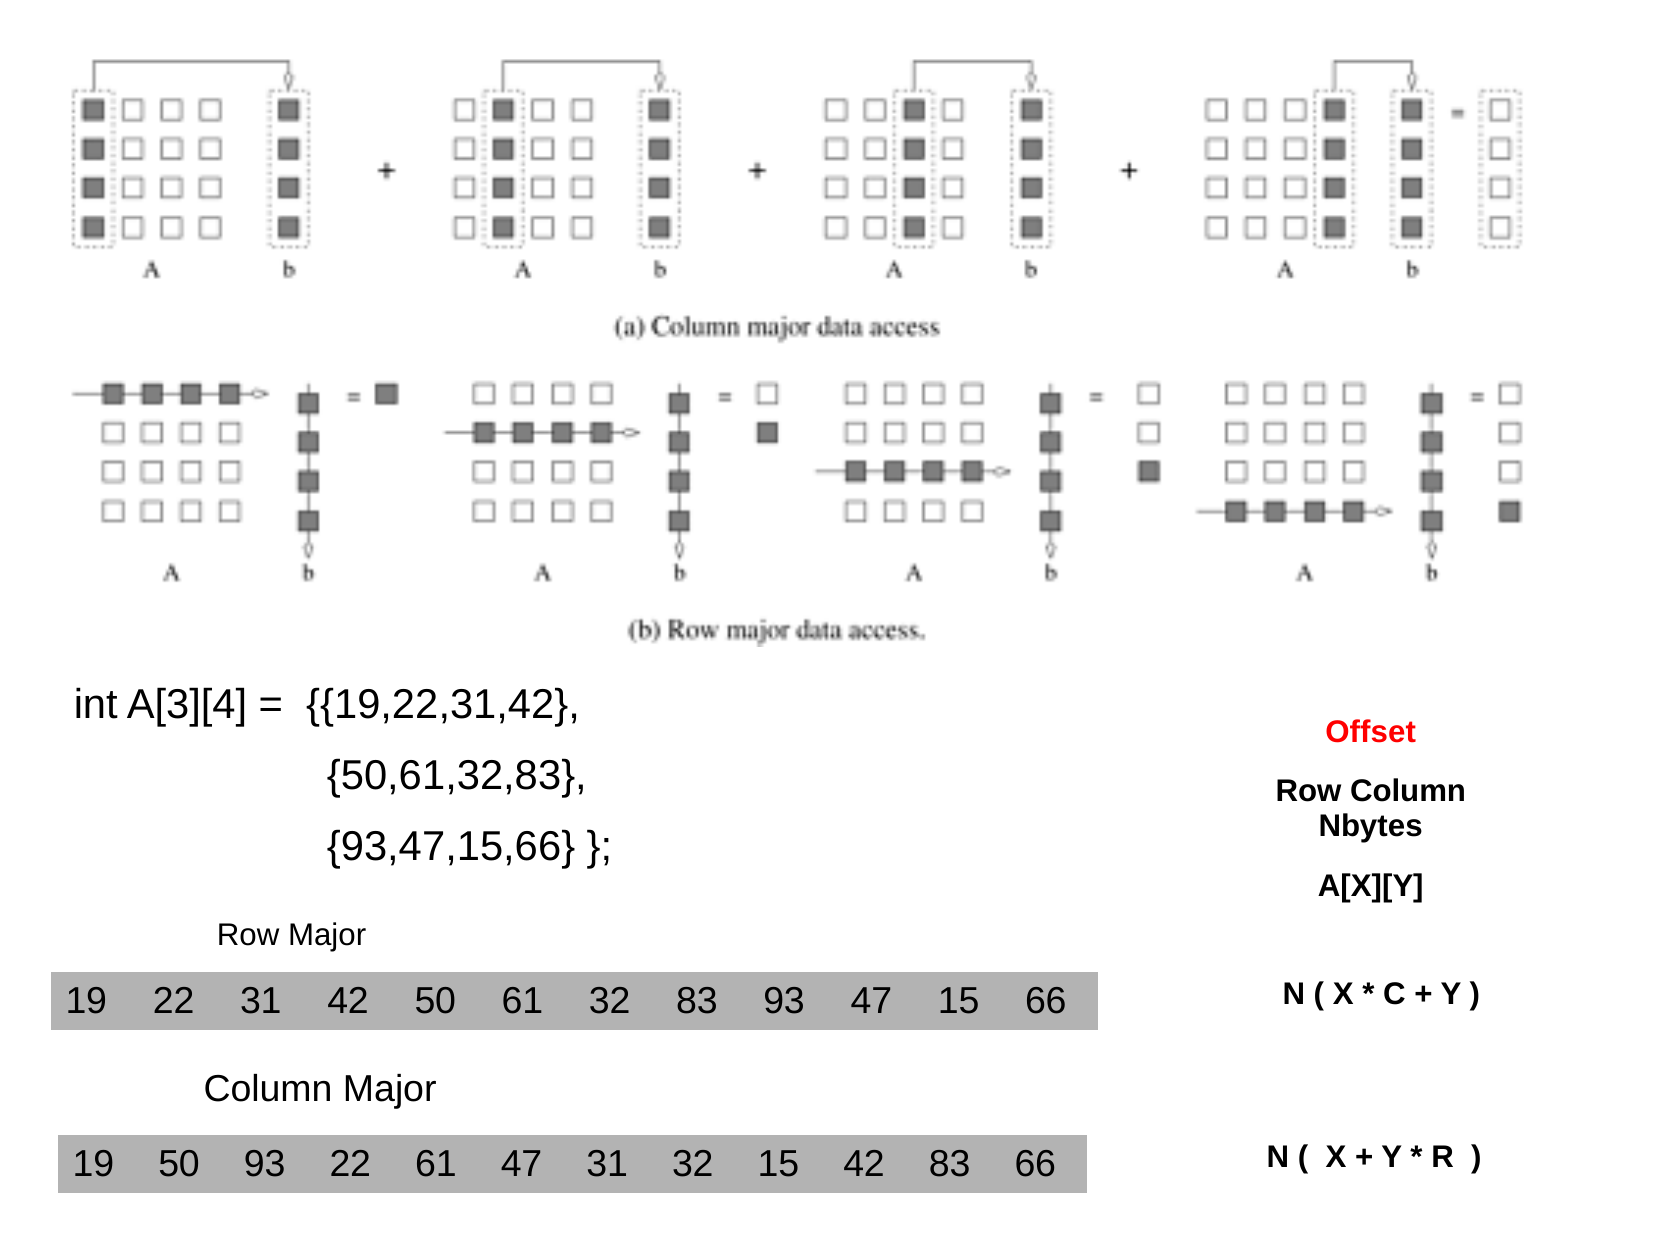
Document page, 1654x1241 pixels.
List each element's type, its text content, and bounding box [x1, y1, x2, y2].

text_box N ( X + Y * R ) [1251, 1131, 1558, 1182]
table_header 83 [914, 1135, 1000, 1193]
table_header 19 [51, 972, 138, 1030]
table_header 19 [58, 1135, 144, 1193]
table_header 93 [749, 972, 836, 1030]
text_box Offset Row Column Nbytes A[X][Y] [1217, 706, 1524, 910]
table_header 61 [487, 972, 574, 1030]
text_box int A[3][4] = {{19,22,31,42}, {50,61,32,83}, {93,47,15,66} }; [59, 673, 754, 878]
table_header 32 [657, 1135, 743, 1193]
picture [70, 58, 1526, 647]
table_header 31 [572, 1135, 657, 1193]
table_header 22 [315, 1135, 400, 1193]
table_header 42 [829, 1135, 914, 1193]
table_header 66 [1010, 972, 1098, 1030]
table_header 32 [574, 972, 661, 1030]
table_header 47 [836, 972, 923, 1030]
table_header 42 [313, 972, 400, 1030]
table_header 61 [400, 1135, 486, 1193]
table_header 15 [923, 972, 1010, 1030]
table_header 22 [138, 972, 225, 1030]
table_header 31 [225, 972, 313, 1030]
table_header 50 [400, 972, 487, 1030]
text_box Column Major [188, 1059, 495, 1117]
table_header 15 [743, 1135, 829, 1193]
text_box Row Major [202, 909, 508, 959]
table_header 50 [144, 1135, 229, 1193]
table_header 66 [1000, 1135, 1087, 1193]
table_header 93 [229, 1135, 315, 1193]
table_header 83 [661, 972, 749, 1030]
table_header 47 [486, 1135, 572, 1193]
text_box N ( X * C + Y ) [1241, 968, 1548, 1019]
